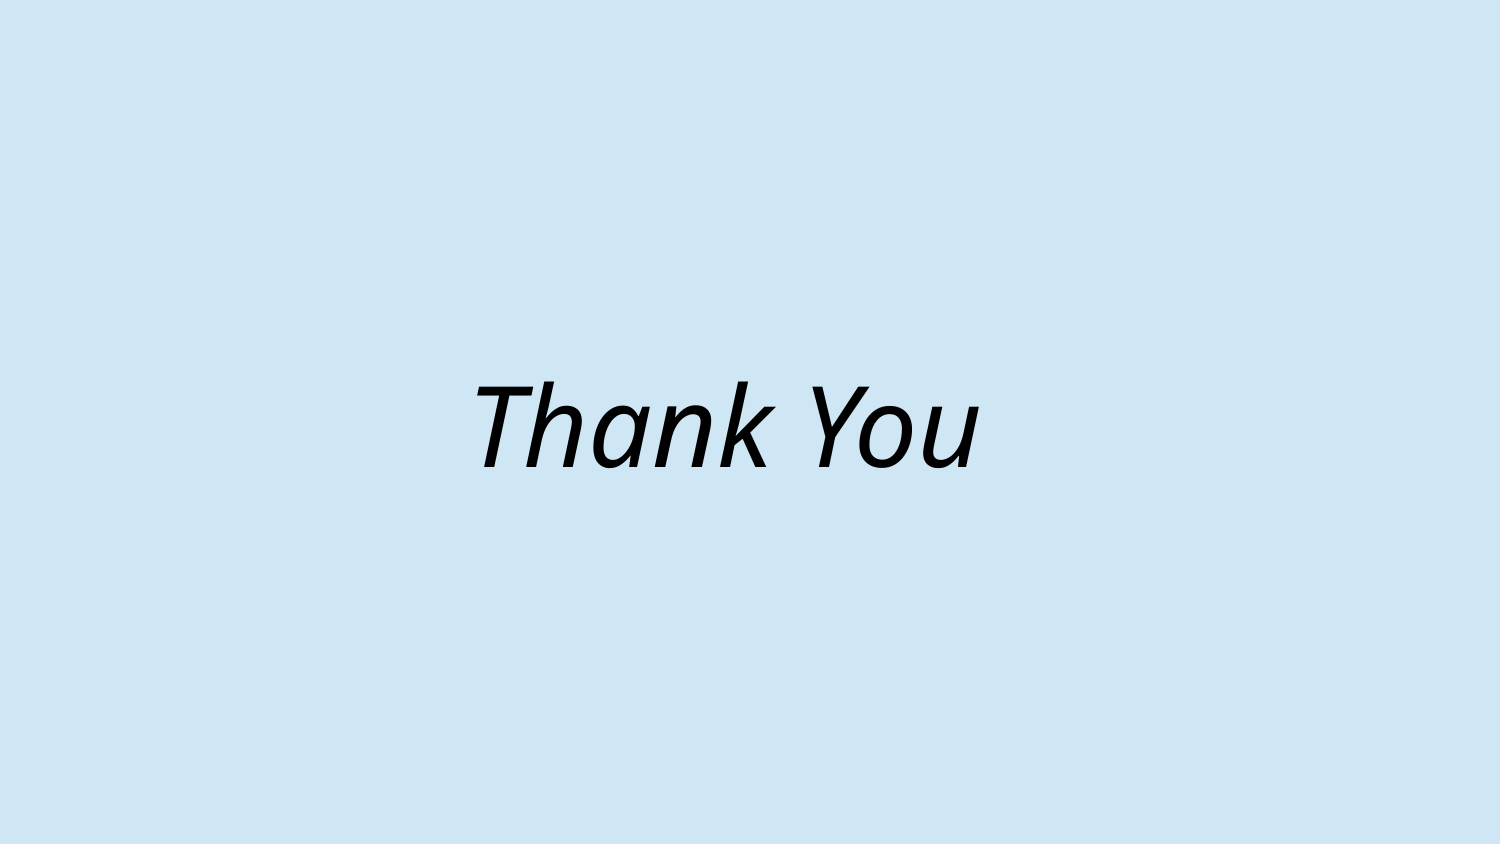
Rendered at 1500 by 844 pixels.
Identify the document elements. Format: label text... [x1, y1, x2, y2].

text_box Thank You [452, 347, 1146, 497]
